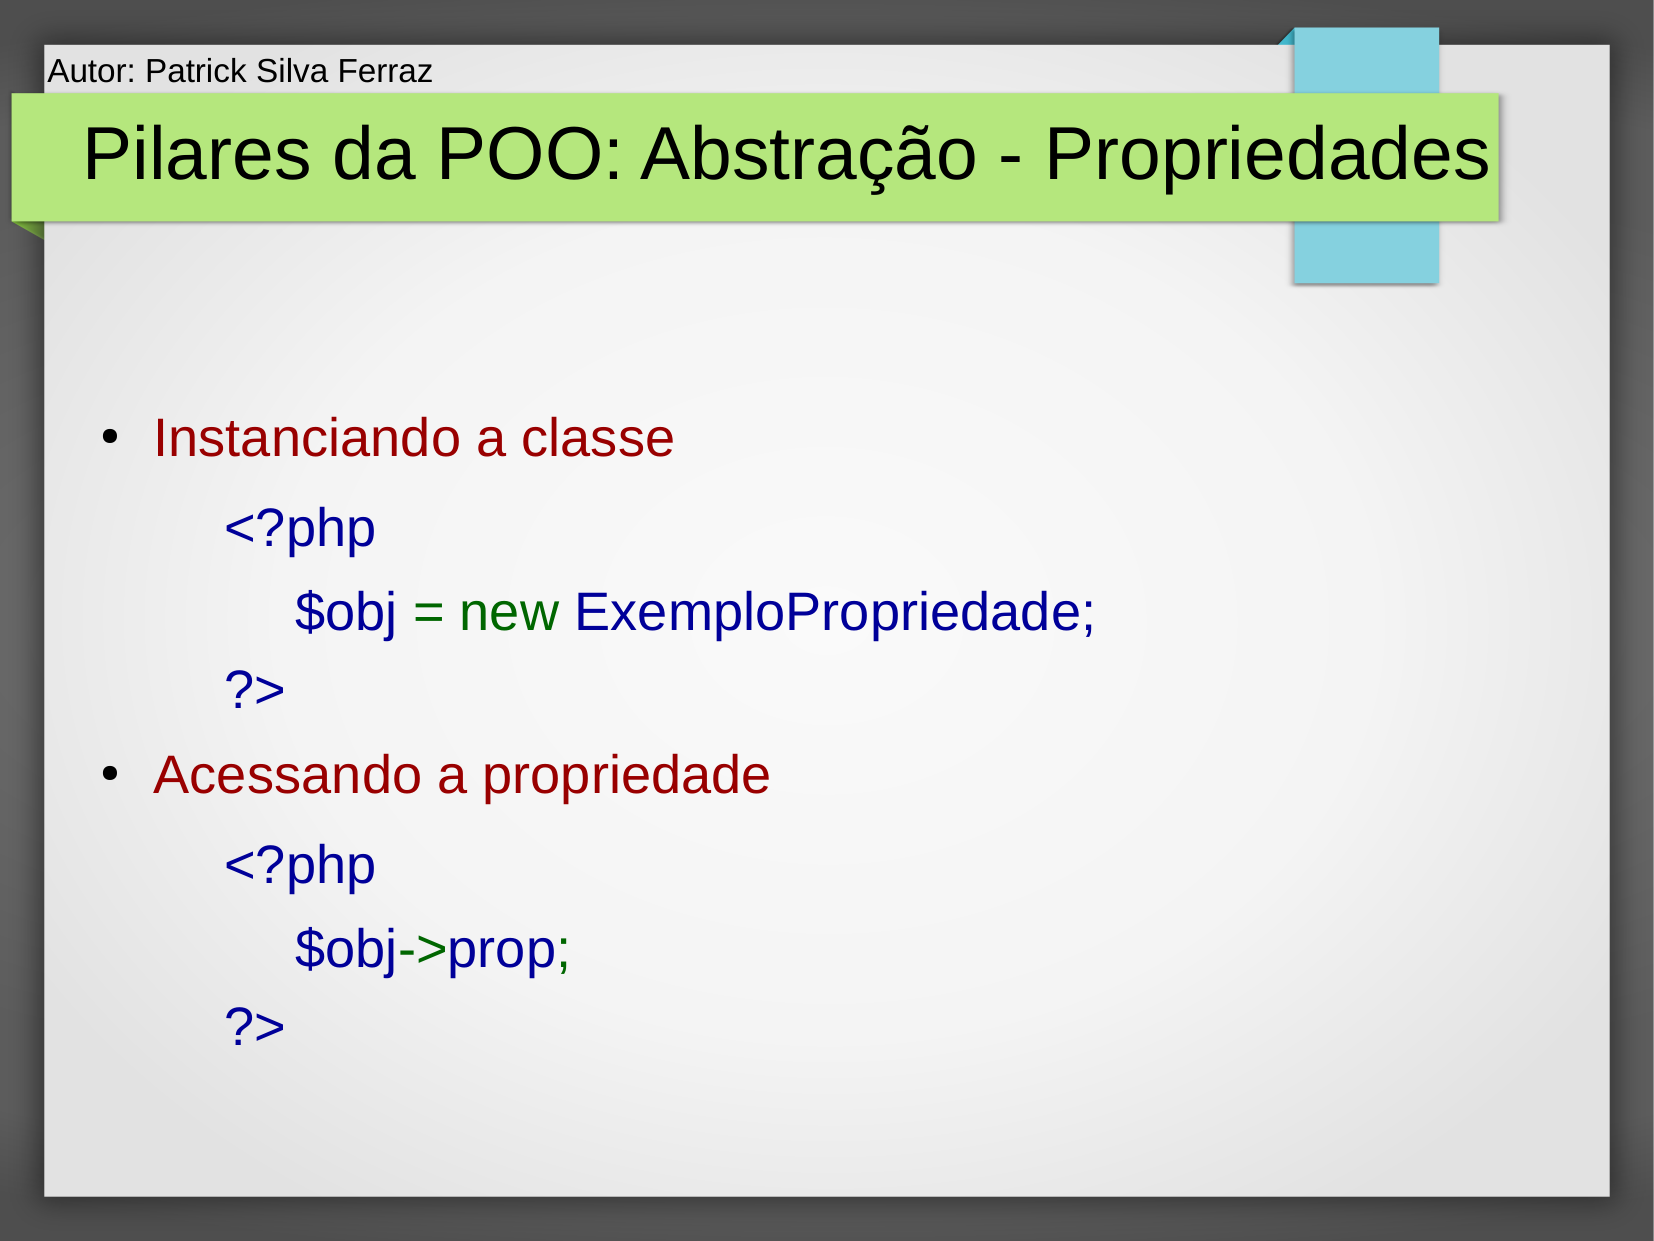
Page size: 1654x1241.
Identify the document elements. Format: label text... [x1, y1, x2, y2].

title Pilares da POO: Abstração - Propriedades [82, 69, 1501, 238]
picture [0, 0, 1654, 1241]
text_box Autor: Patrick Silva Ferraz [47, 47, 876, 95]
list Instanciando a classe <?php $obj = new ExemploPropriedade; ?> Acessando a propriedade <?php $obj->prop; ?> [82, 295, 1571, 1170]
